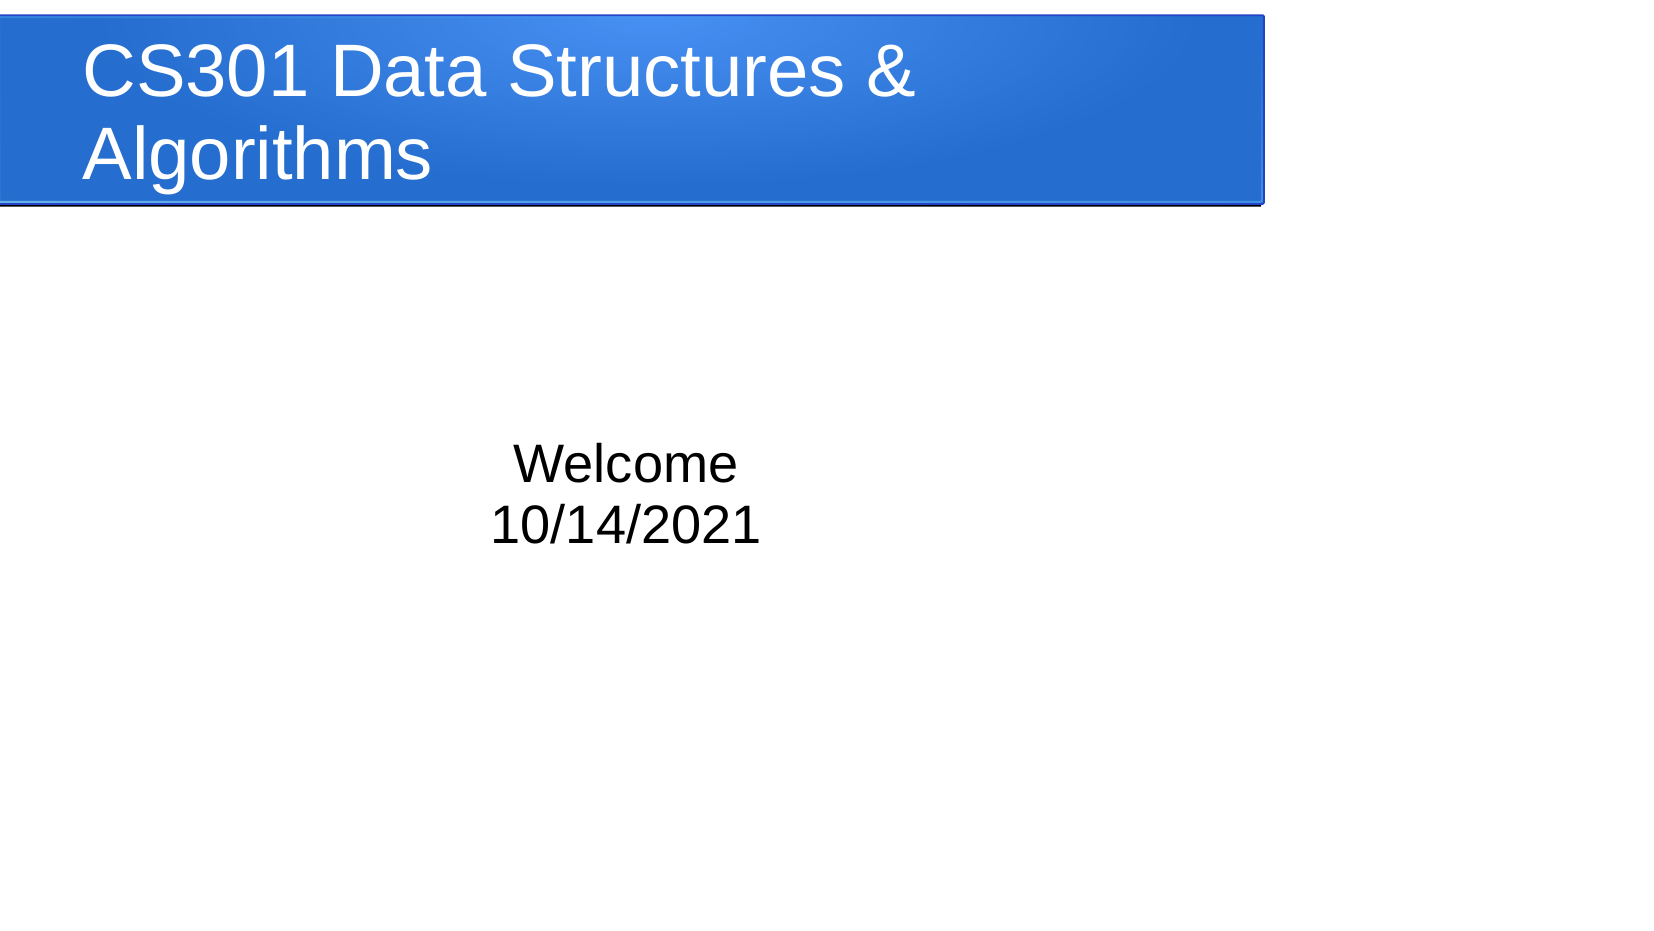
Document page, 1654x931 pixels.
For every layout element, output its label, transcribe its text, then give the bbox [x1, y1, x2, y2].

subtitle Welcome 10/14/2021 [82, 224, 1171, 764]
title CS301 Data Structures & Algorithms [82, 29, 1235, 196]
